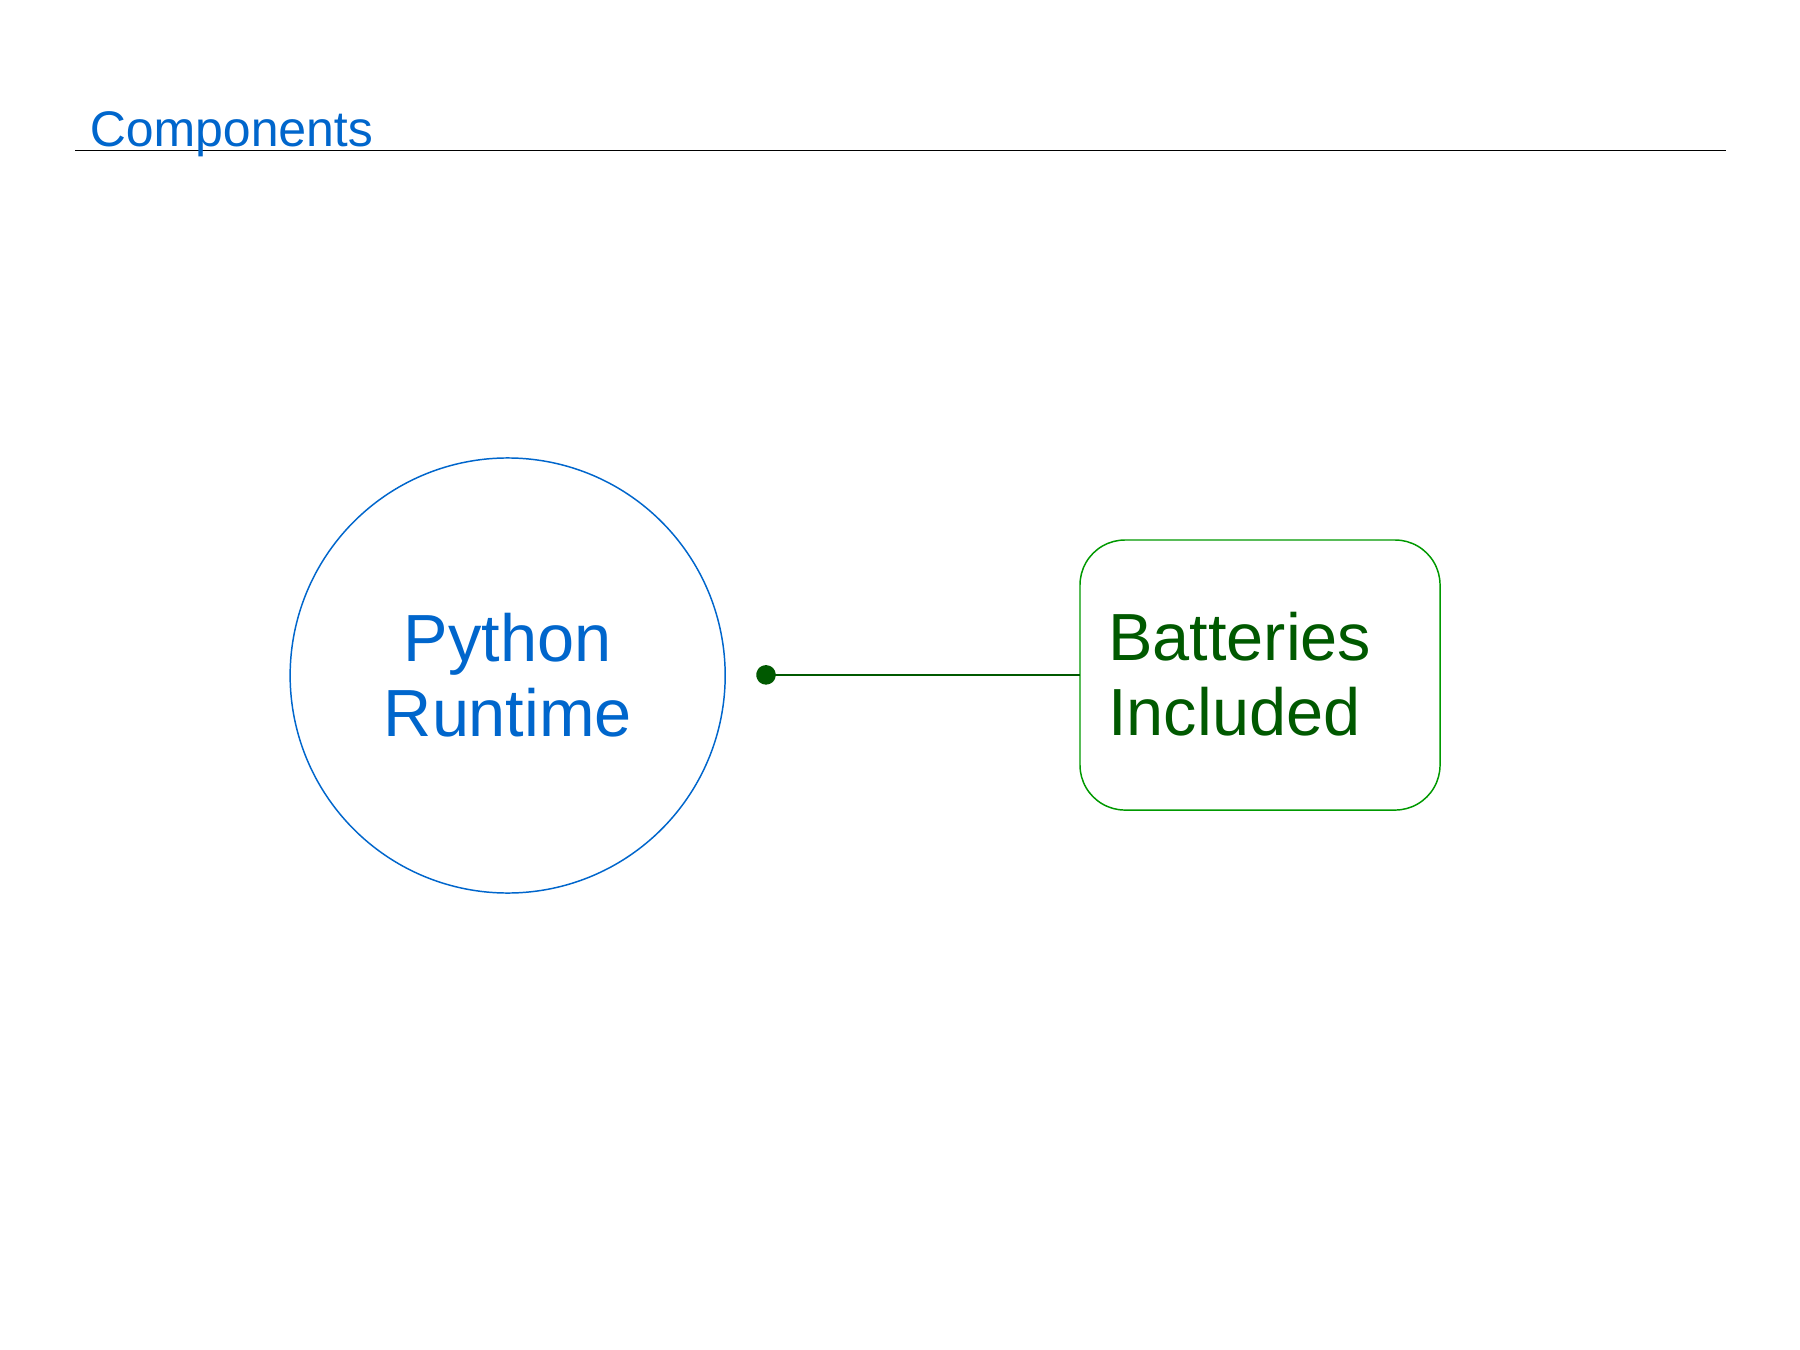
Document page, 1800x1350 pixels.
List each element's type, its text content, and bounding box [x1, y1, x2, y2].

text_box Batteries Included [1080, 539, 1441, 811]
text_box Python Runtime [290, 457, 726, 894]
title Components [89, 71, 1489, 165]
